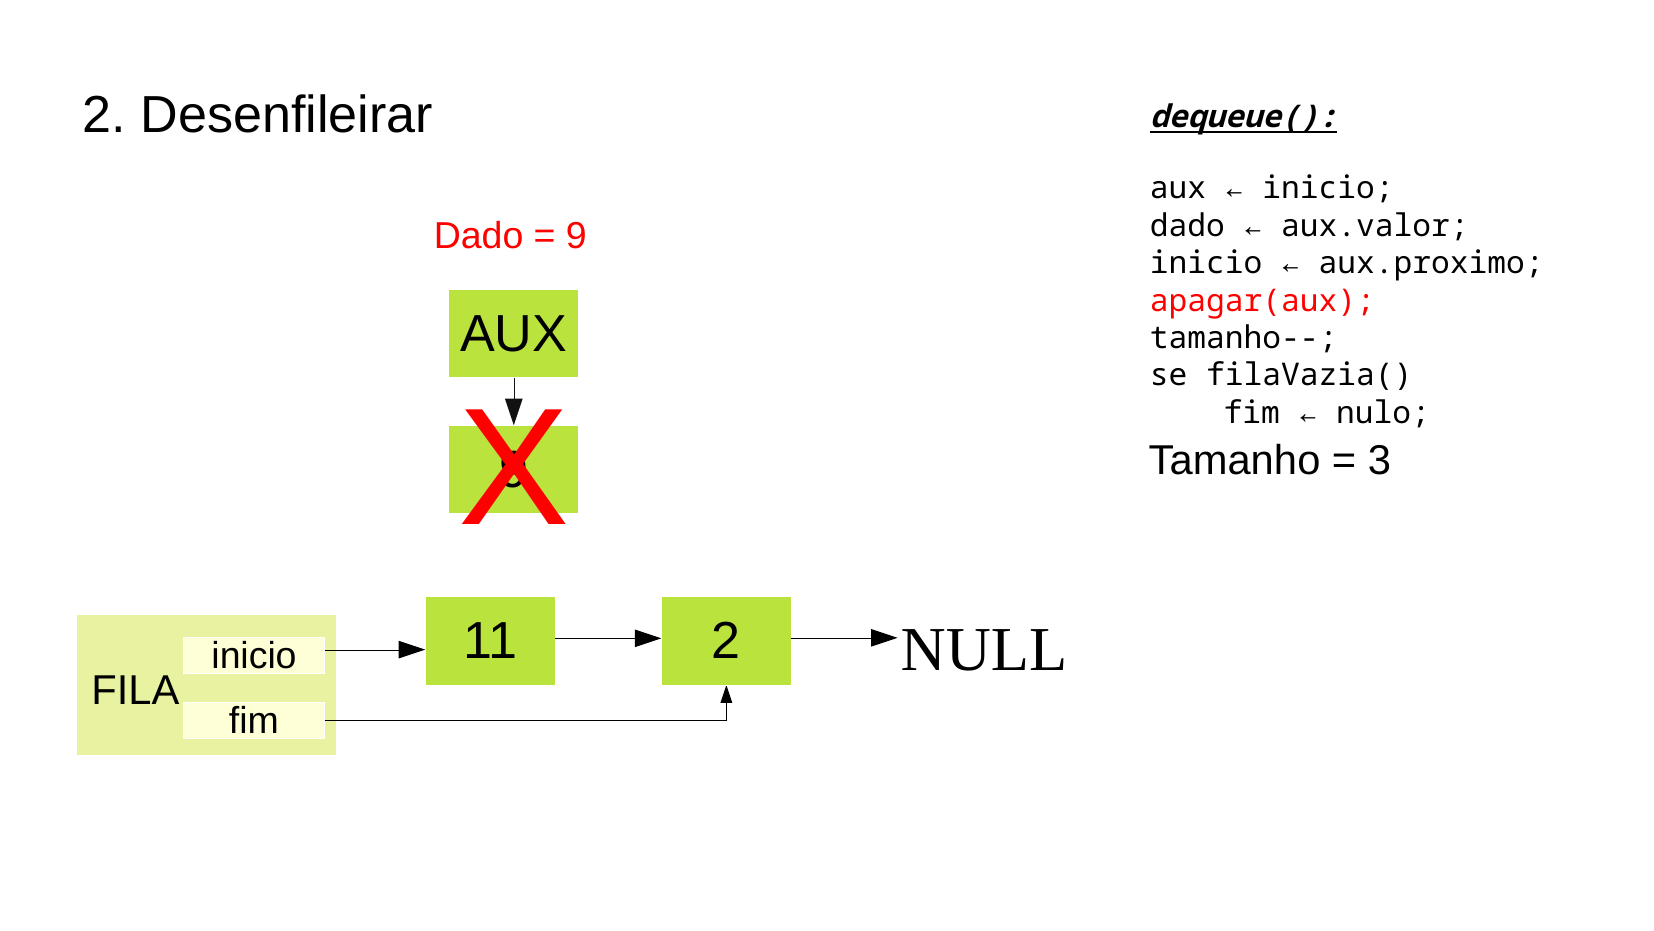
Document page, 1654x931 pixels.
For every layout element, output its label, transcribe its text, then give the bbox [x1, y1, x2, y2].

text_box Tamanho = 3 [1133, 429, 1418, 491]
title 2. Desenfileirar [82, 37, 1571, 193]
text_box dequeue(): aux ← inicio; dado ← aux.valor; inicio ← aux.proximo; apagar(aux); tamanho--; se filaVazia() fim ← nulo; [1135, 89, 1654, 437]
text_box FILA [76, 659, 195, 721]
text_box [76, 721, 337, 756]
text_box inicio [183, 637, 325, 674]
text_box NULL [885, 607, 1087, 686]
text_box X [443, 366, 585, 568]
text_box [195, 651, 337, 720]
text_box [76, 614, 337, 659]
text_box Dado = 9 [419, 206, 617, 266]
text_box AUX [448, 289, 579, 366]
text_box 11 [425, 596, 556, 686]
text_box fim [183, 702, 325, 739]
text_box 2 [661, 596, 792, 686]
